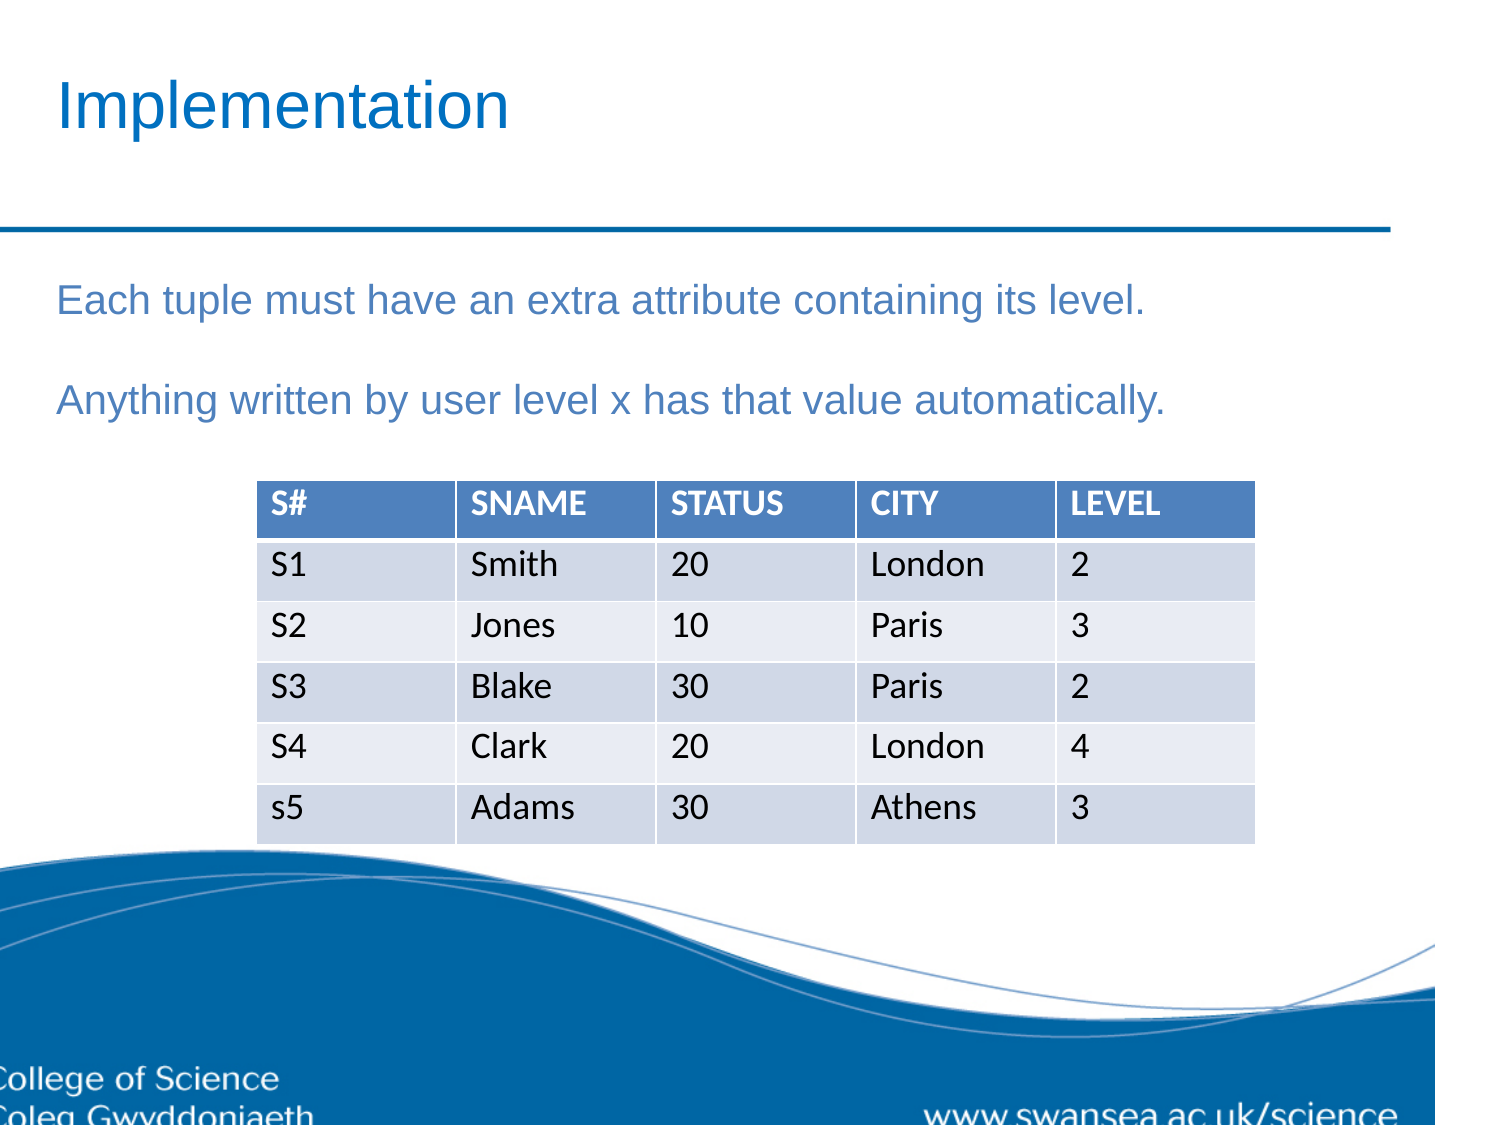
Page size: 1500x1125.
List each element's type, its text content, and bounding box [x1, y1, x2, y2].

table_cell 20 [657, 724, 855, 783]
table_header STATUS [657, 481, 855, 538]
table_cell 20 [657, 543, 855, 601]
table_header S# [257, 481, 455, 538]
table_cell 3 [1057, 602, 1255, 661]
table_cell Paris [857, 602, 1055, 661]
table_cell Paris [857, 663, 1055, 722]
table_cell 4 [1057, 724, 1255, 783]
table_cell Jones [457, 602, 655, 661]
text_box Each tuple must have an extra attribute containing its level. Anything written by user level x has that value automatically. [41, 265, 1471, 431]
table_cell Smith [457, 543, 655, 601]
table_cell London [857, 543, 1055, 601]
table_cell S2 [257, 602, 455, 661]
table_cell Blake [457, 663, 655, 722]
table_cell 2 [1057, 663, 1255, 722]
table_cell S1 [257, 543, 455, 601]
table_cell s5 [257, 785, 455, 844]
picture [0, 42, 1435, 1125]
table_cell S3 [257, 663, 455, 722]
table_header LEVEL [1057, 481, 1255, 538]
table_cell Adams [457, 785, 655, 844]
table_cell London [857, 724, 1055, 783]
table_header CITY [857, 481, 1055, 538]
table_cell 10 [657, 602, 855, 661]
table_cell Athens [857, 785, 1055, 844]
table_cell S4 [257, 724, 455, 783]
table_cell 30 [657, 785, 855, 844]
table_cell 30 [657, 663, 855, 722]
table_cell 2 [1057, 543, 1255, 601]
text_box Implementation [41, 54, 1164, 150]
table_cell Clark [457, 724, 655, 783]
table_cell 3 [1057, 785, 1255, 844]
table_header SNAME [457, 481, 655, 538]
